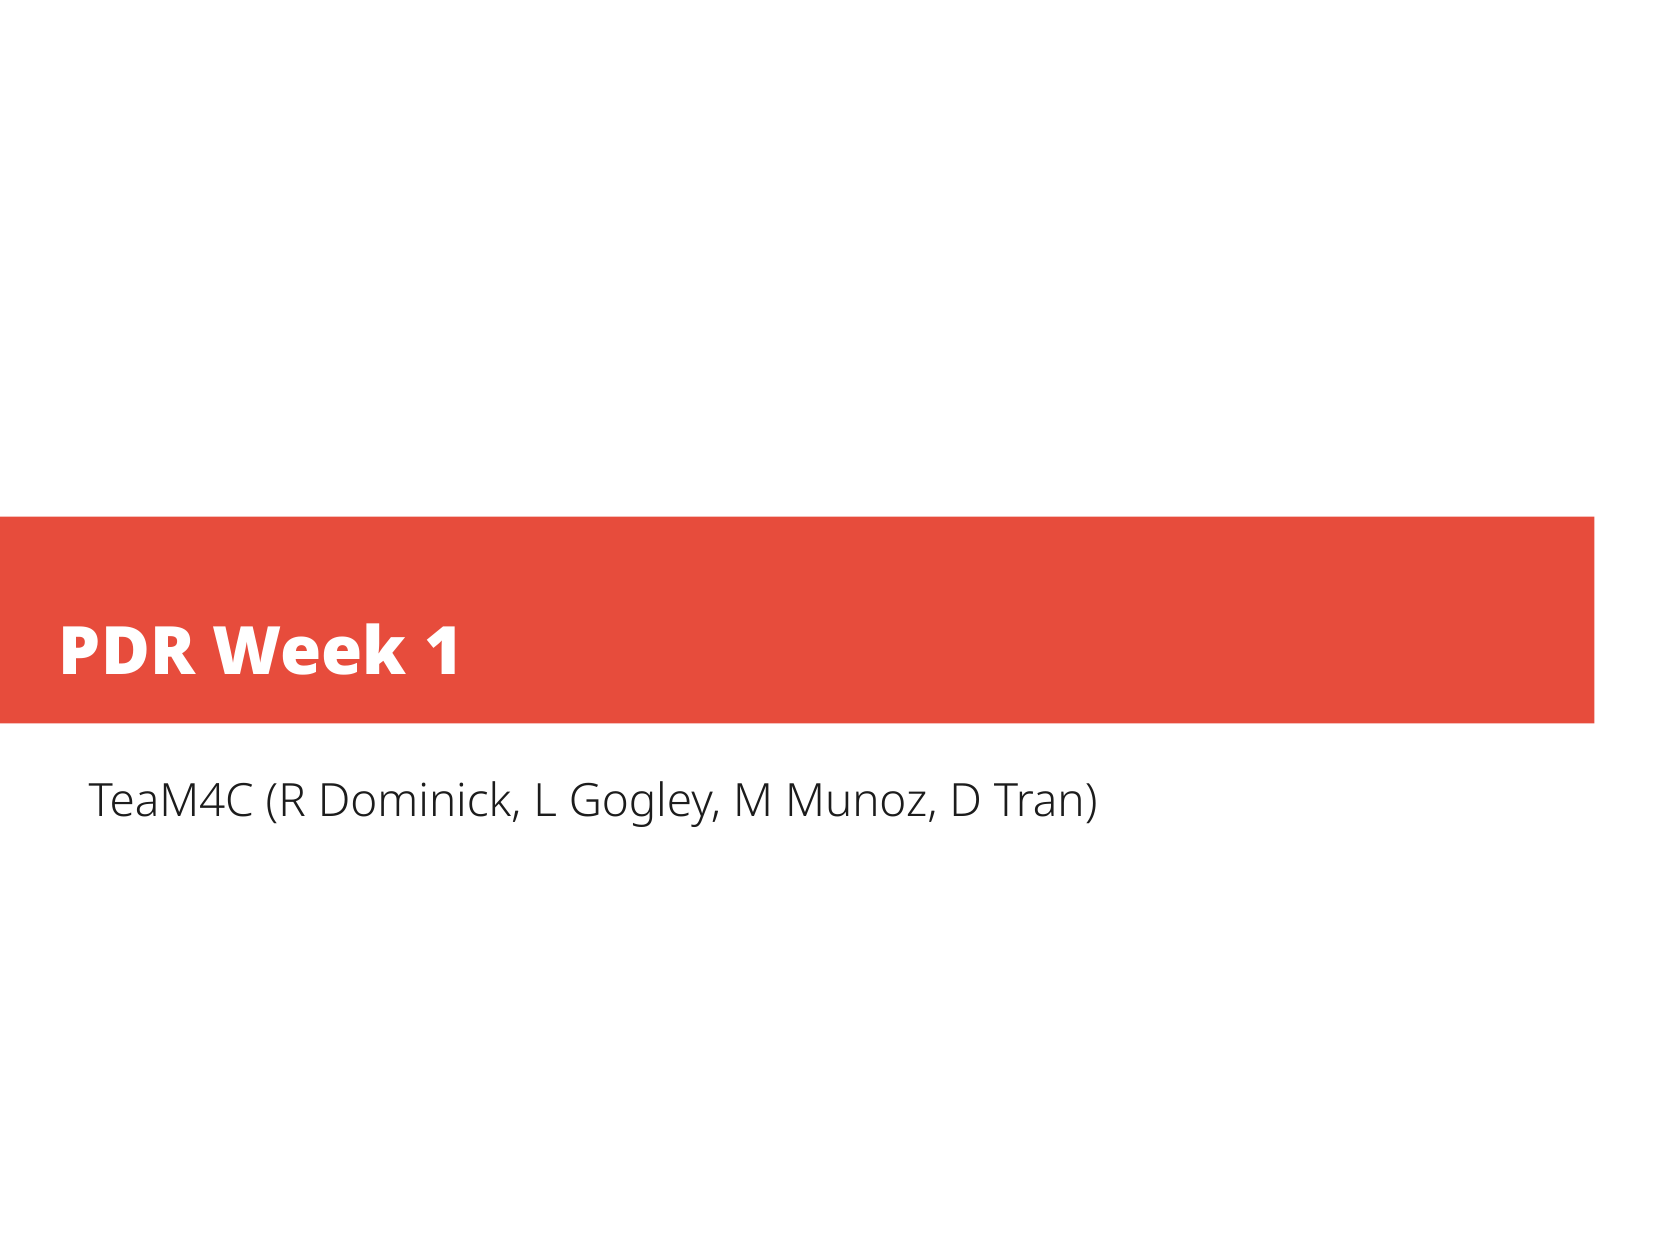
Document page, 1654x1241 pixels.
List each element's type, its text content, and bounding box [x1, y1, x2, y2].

title PDR Week 1 [59, 546, 1595, 694]
subtitle TeaM4C (R Dominick, L Gogley, M Munoz, D Tran) [88, 767, 1595, 1182]
